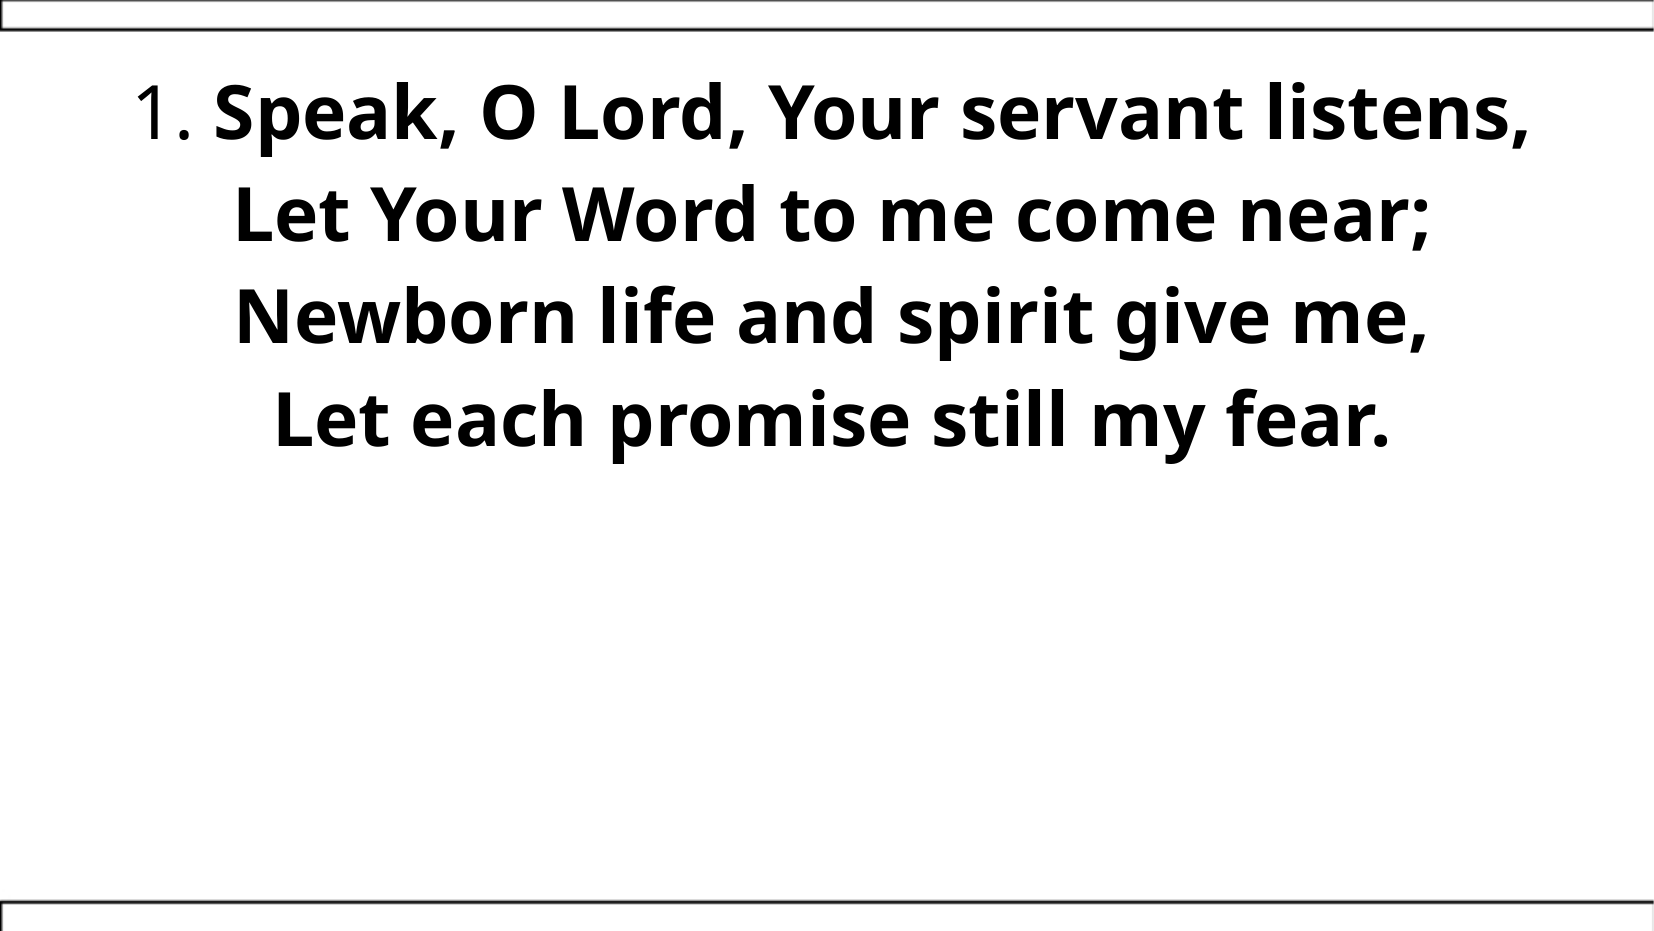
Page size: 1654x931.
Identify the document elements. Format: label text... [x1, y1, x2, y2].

text_box 1. Speak, O Lord, Your servant listens, Let Your Word to me come near; Newborn life and spirit give me, Let each promise still my fear. [105, 51, 1561, 466]
picture [0, 0, 1654, 931]
